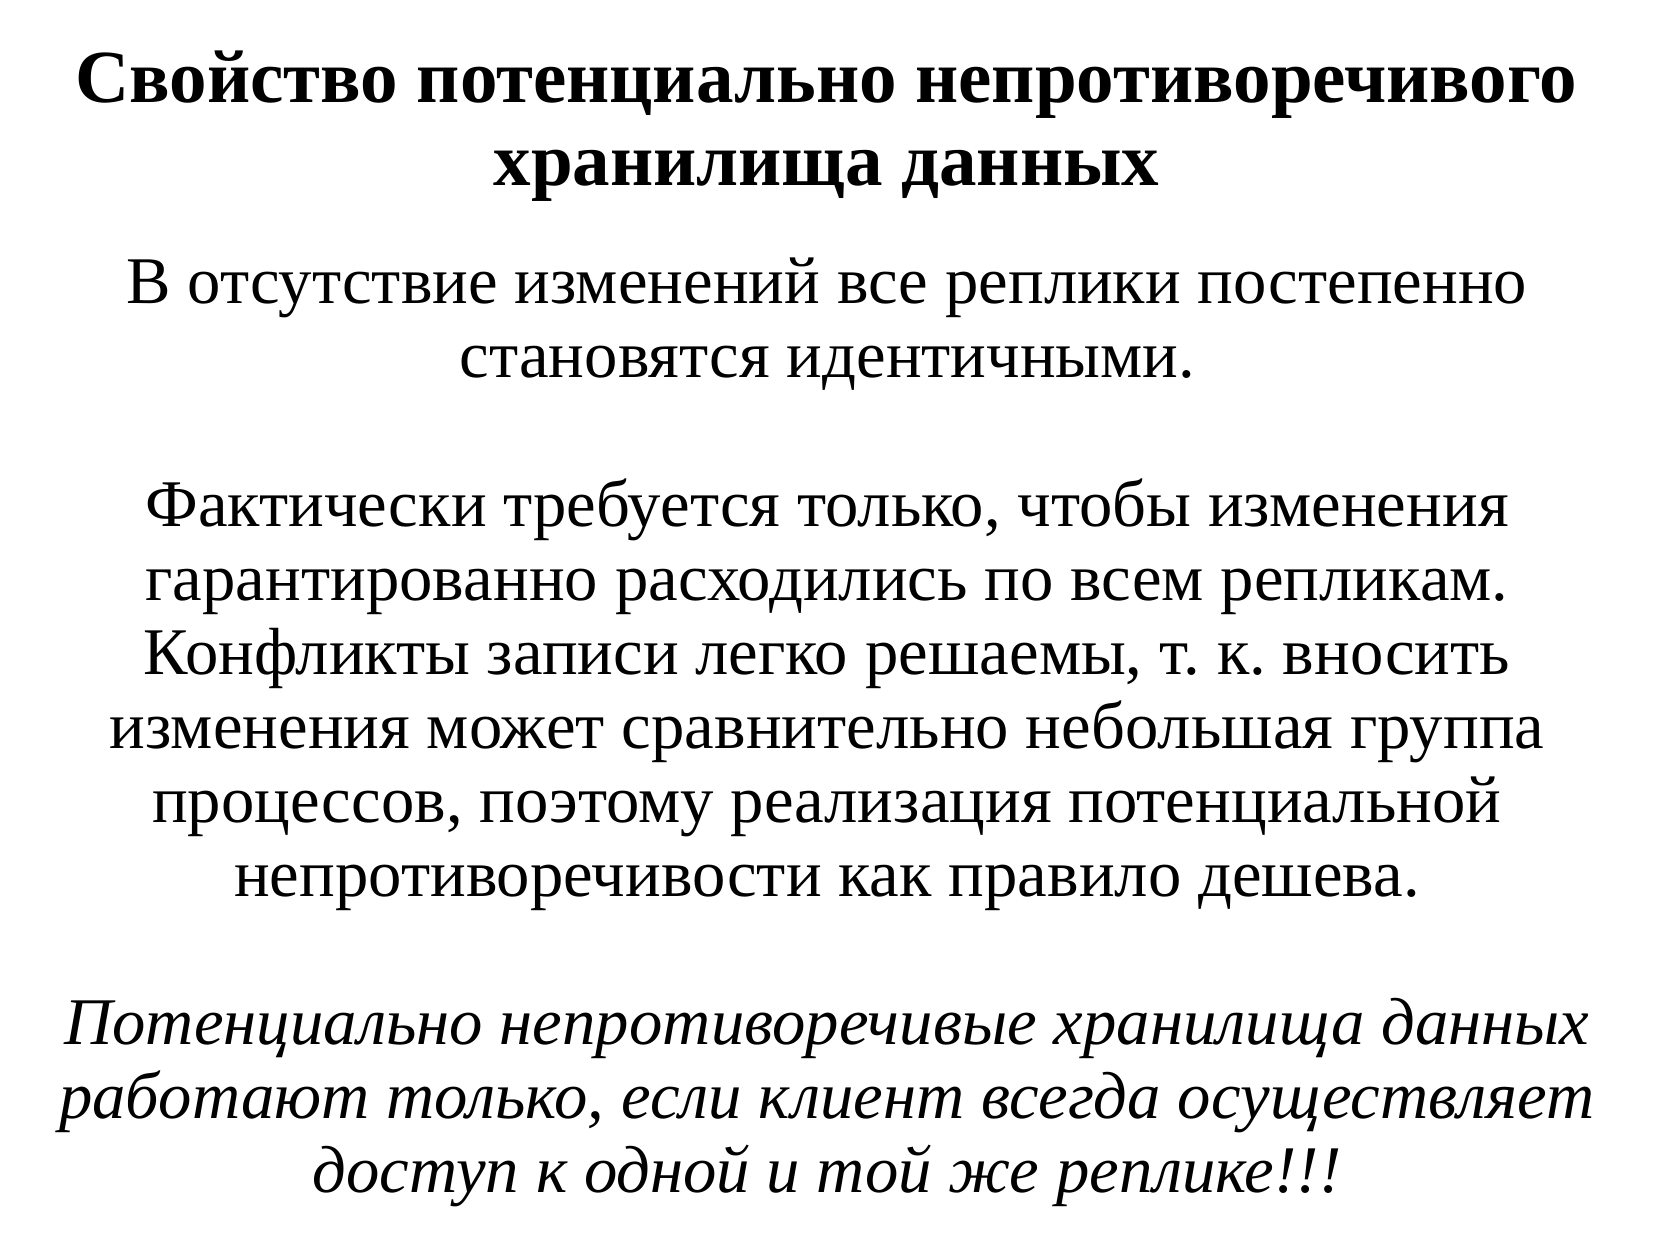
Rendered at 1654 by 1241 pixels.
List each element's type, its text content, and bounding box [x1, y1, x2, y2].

subtitle В отсутствие изменений все реплики постепенно становятся идентичными. Фактически требуется только, чтобы изменения гарантированно расходились по всем репликам. Конфликты записи легко решаемы, т. к. вносить изменения может сравнительно небольшая группа процессов, поэтому реализация потенциальной непротиворечивости как правило дешева. Потенциально непротиворечивые хранилища данных работают только, если клиент всегда осуществляет доступ к одной и той же реплике!!! [30, 236, 1626, 1215]
title Свойство потенциально непротиворечивого хранилища данных [30, 27, 1624, 210]
